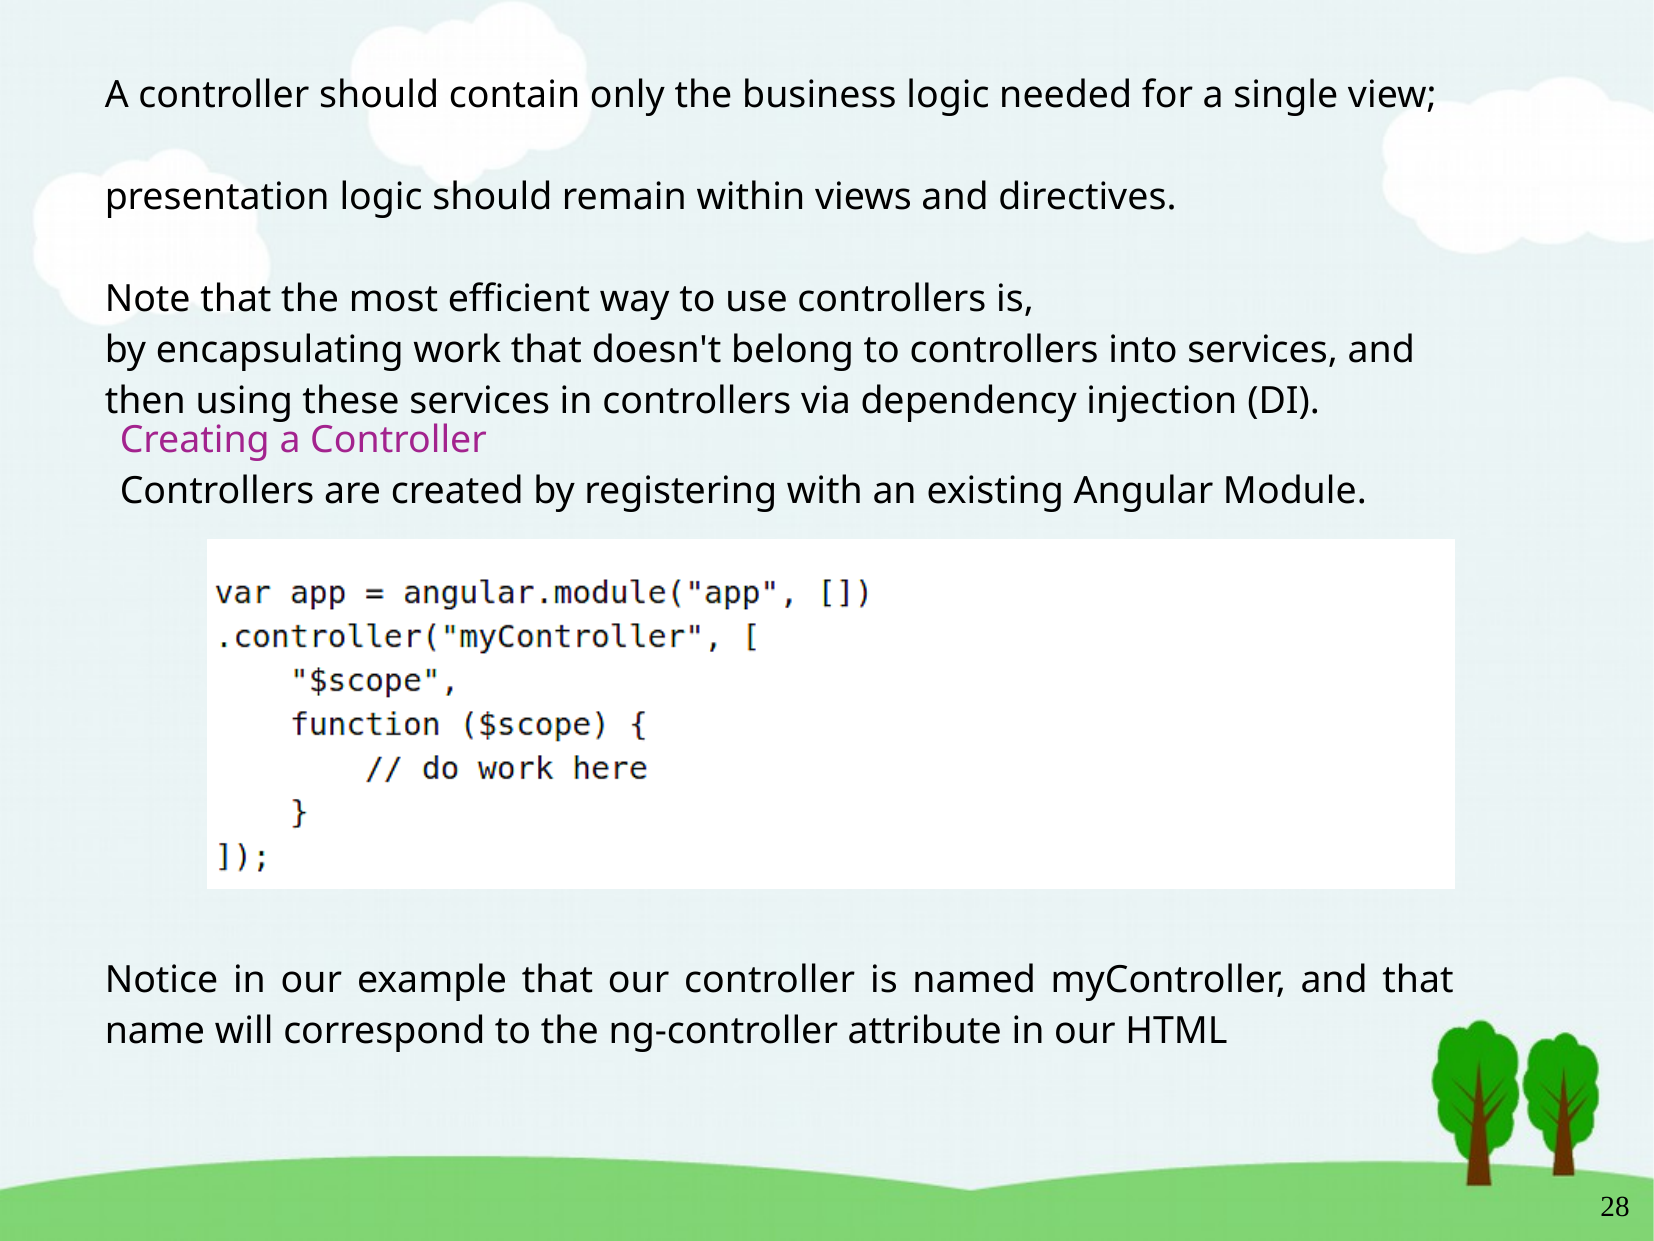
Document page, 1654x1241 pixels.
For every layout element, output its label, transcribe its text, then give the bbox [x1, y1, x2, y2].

text_box Notice in our example that our controller is named myController, and that name will correspond to the ng-controller attribute in our HTML [90, 945, 1471, 1043]
text_box A controller should contain only the business logic needed for a single view; presentation logic should remain within views and directives. Note that the most efficient way to use controllers is, by encapsulating work that doesn't belong to controllers into services, and then using these services in controllers via dependency injection (DI). [90, 60, 1501, 364]
text_box Creating a Controller Controllers are created by registering with an existing Angular Module. [105, 405, 1471, 503]
picture [0, 0, 1654, 1241]
